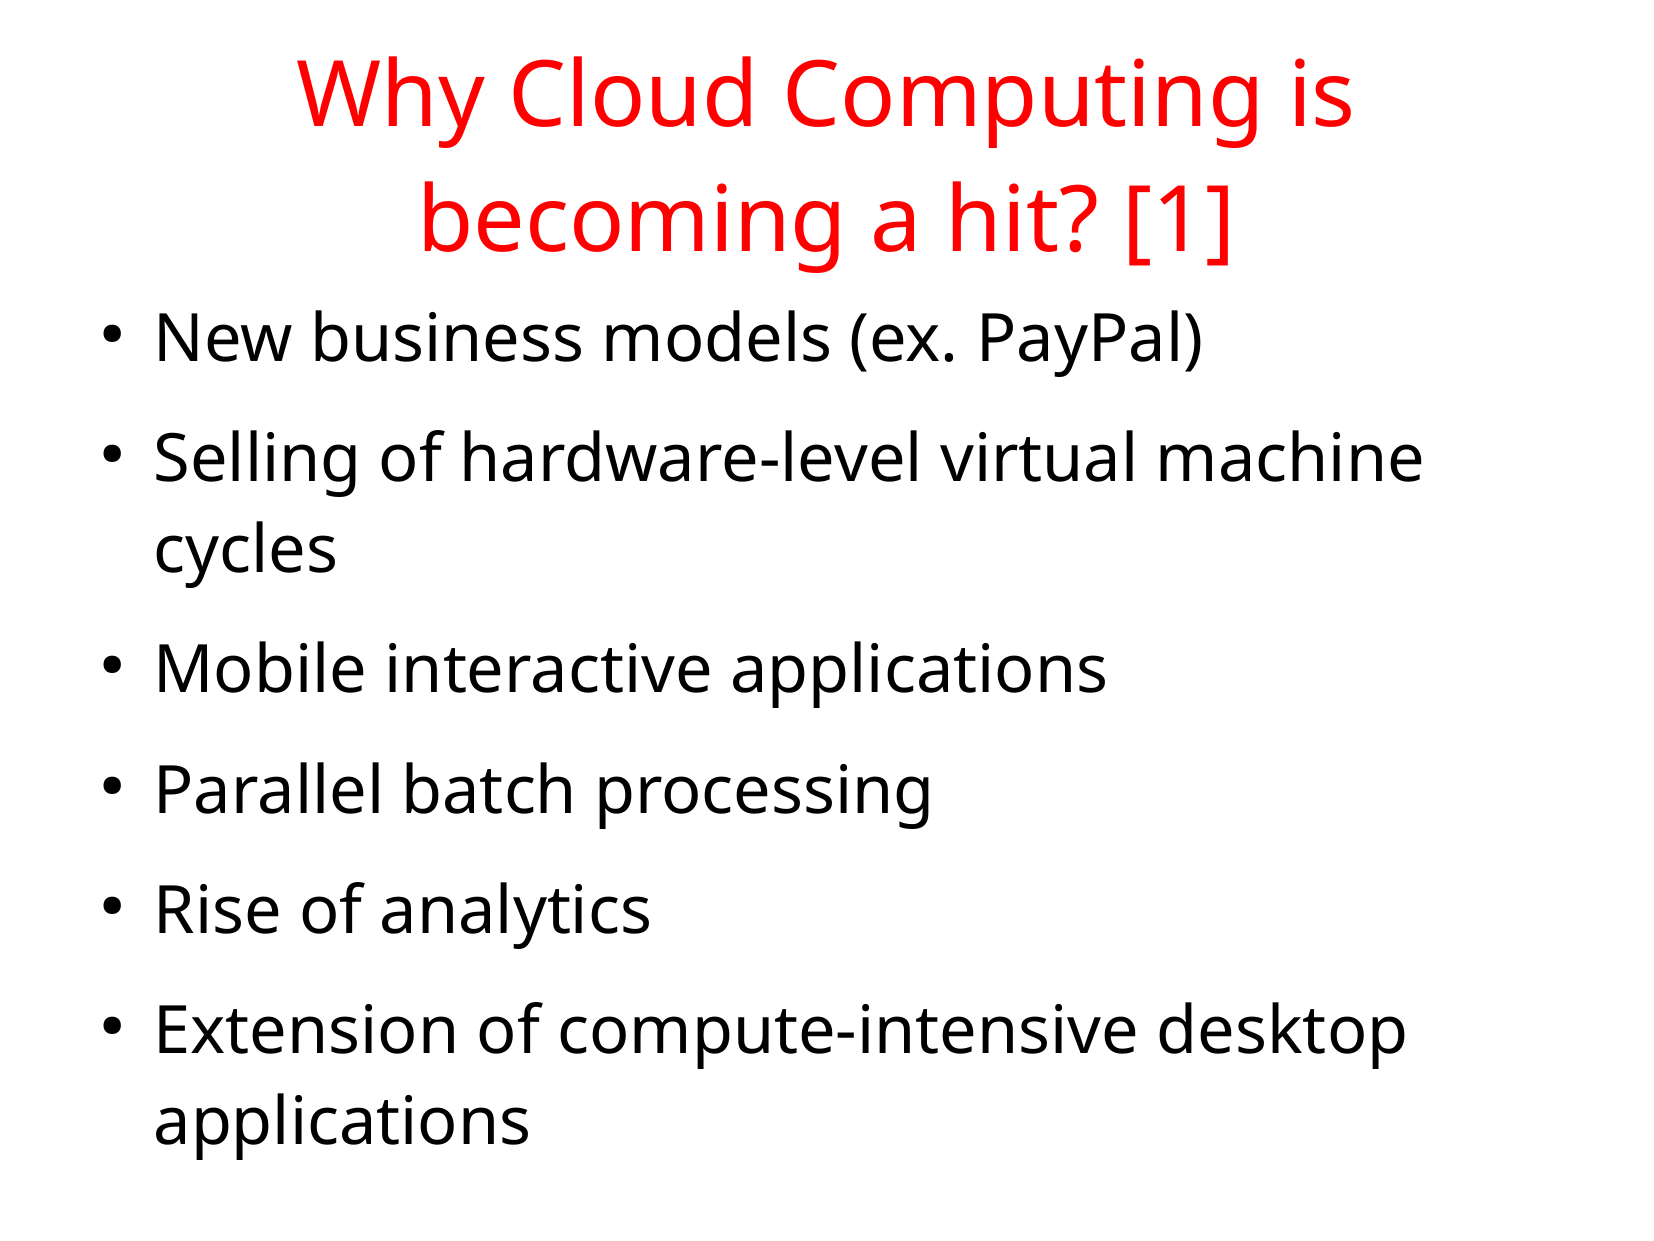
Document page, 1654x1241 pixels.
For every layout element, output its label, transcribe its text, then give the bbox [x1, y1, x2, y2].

title Why Cloud Computing is becoming a hit? [1] [82, 25, 1571, 281]
list New business models (ex. PayPal) Selling of hardware-level virtual machine cycles Mobile interactive applications Parallel batch processing Rise of analytics Extension of compute-intensive desktop applications [82, 290, 1538, 1170]
